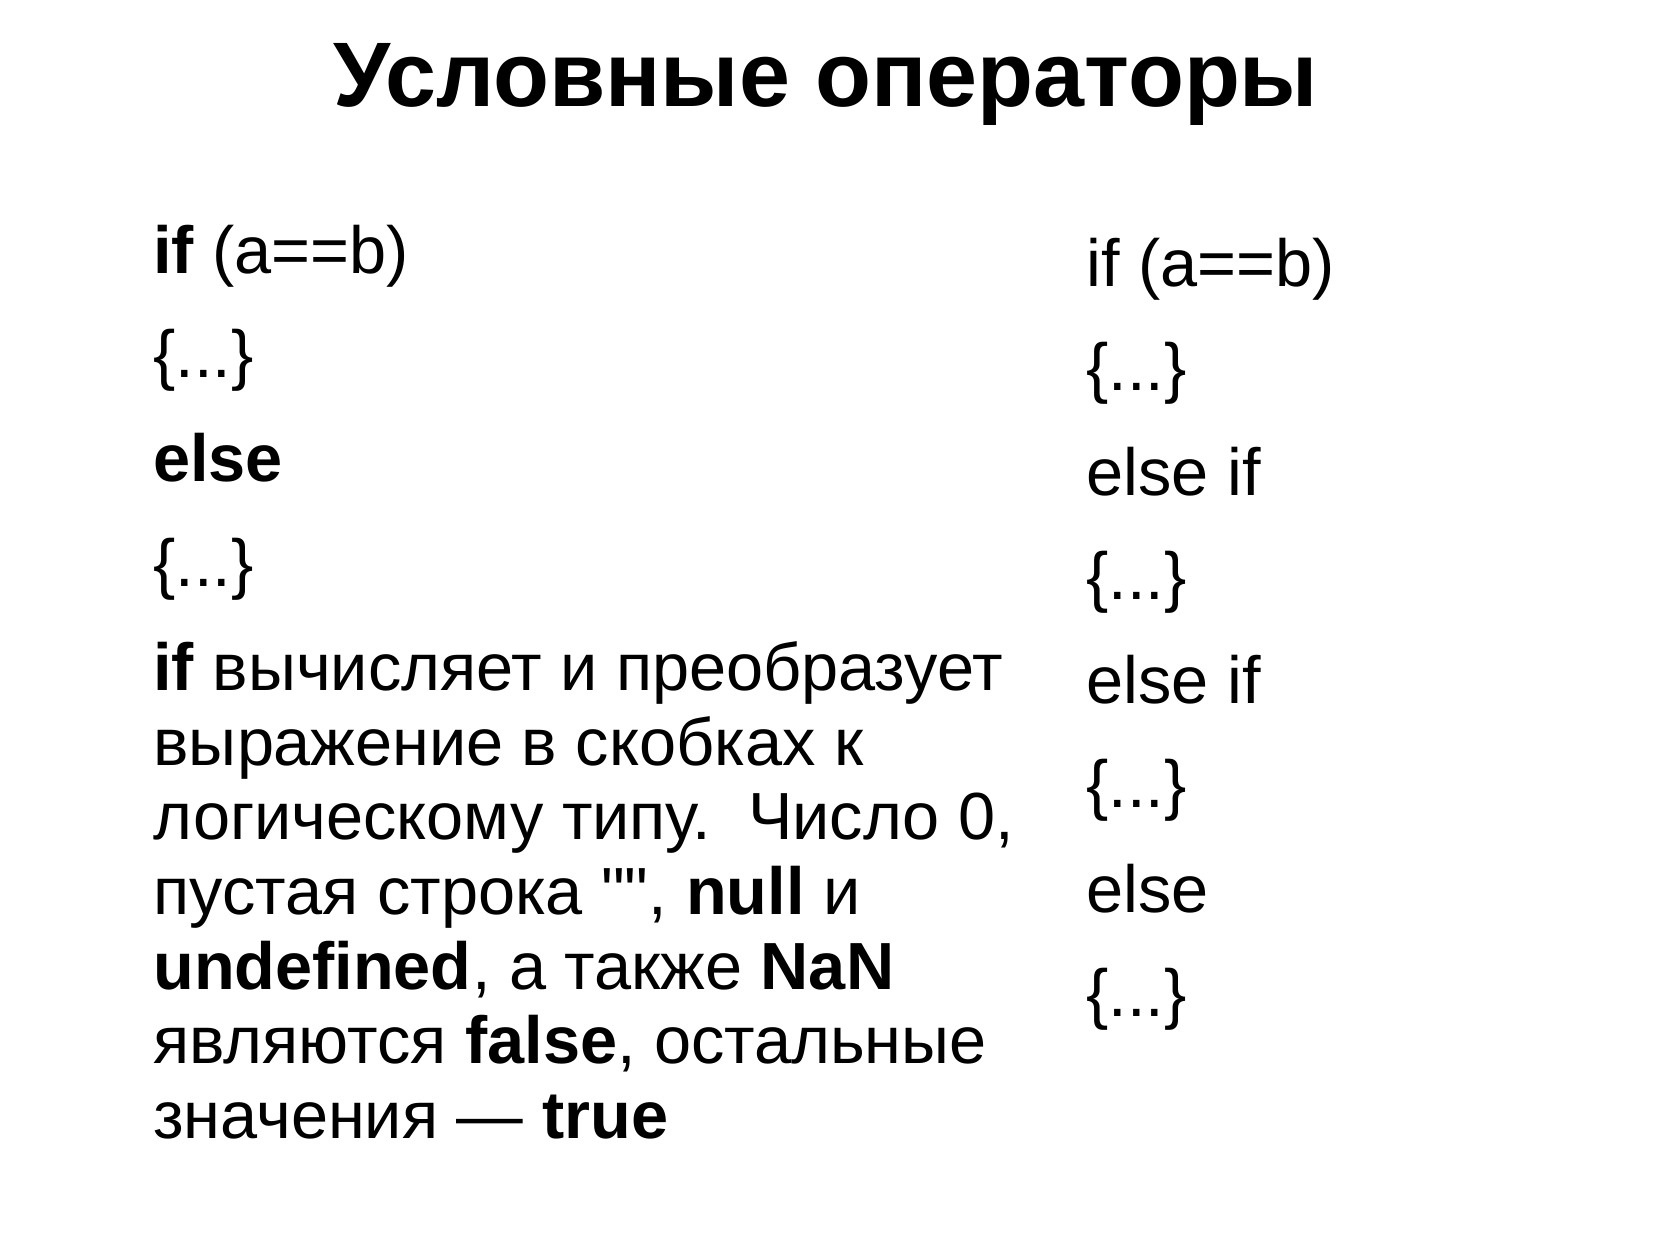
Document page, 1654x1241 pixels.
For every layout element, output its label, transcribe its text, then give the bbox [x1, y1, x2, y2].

list if (a==b) {...} else {...} if вычисляет и преобразует выражение в скобках к логическому типу. Число 0, пустая строка "", null и undefined, а также NaN являются false, остальные значения — true [82, 212, 1034, 1182]
list if (a==b) {...} else if {...} else if {...} else {...} [1015, 226, 1613, 1158]
title Условные операторы [82, 23, 1571, 127]
